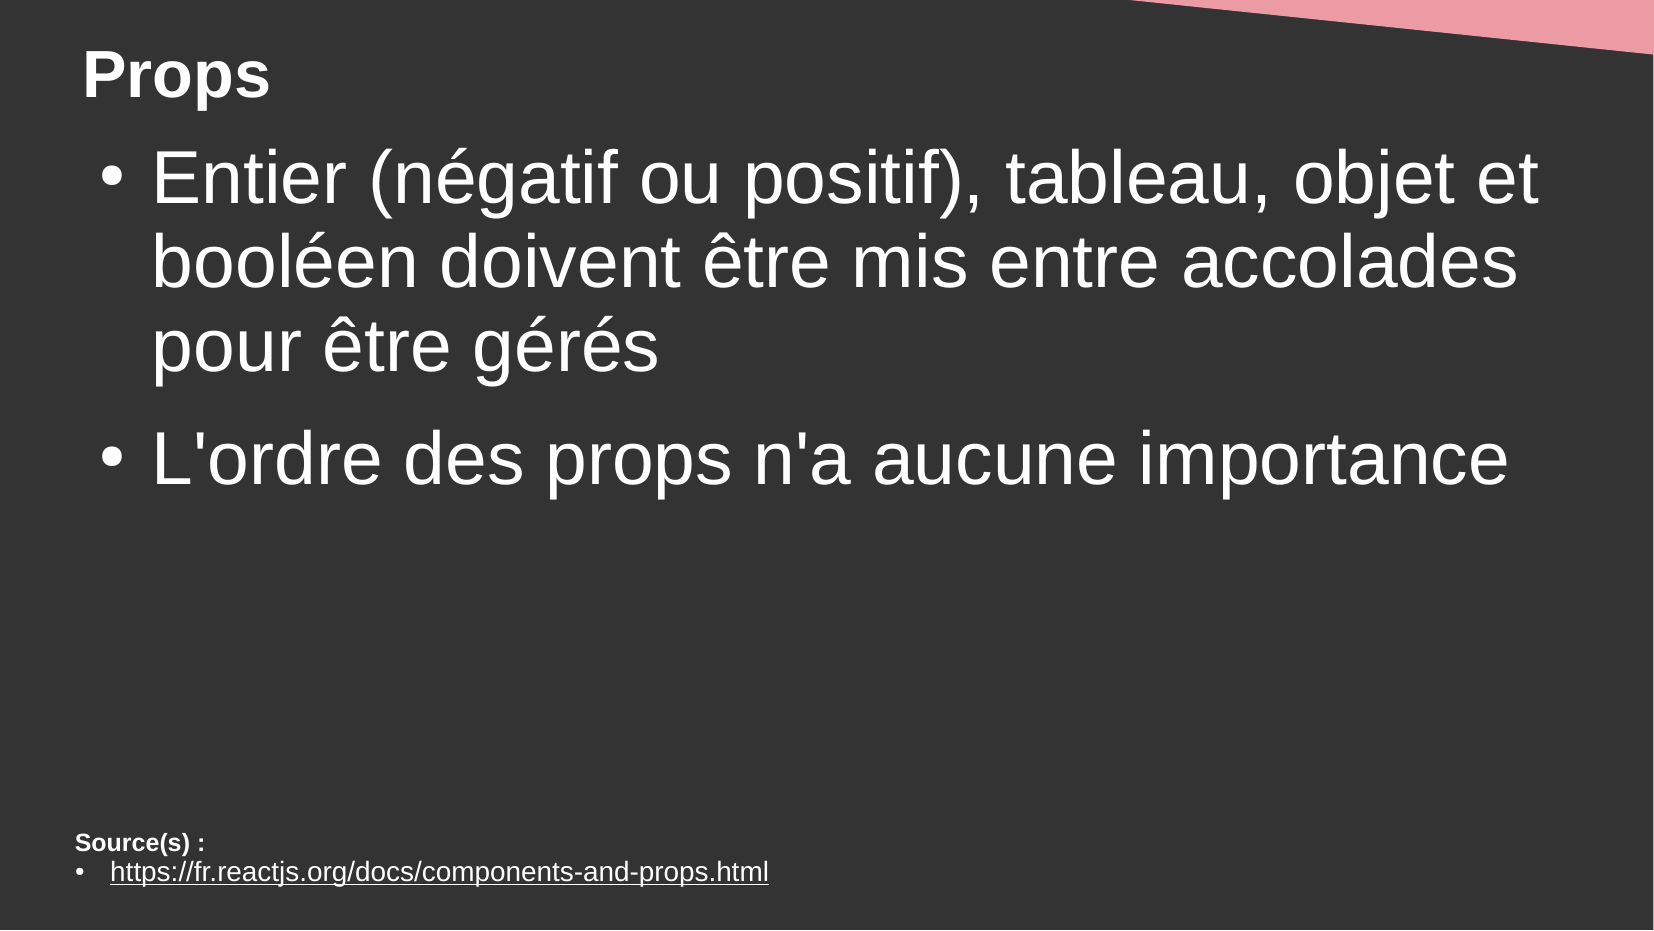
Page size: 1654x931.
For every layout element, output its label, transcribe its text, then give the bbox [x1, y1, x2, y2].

list Entier (négatif ou positif), tableau, objet et booléen doivent être mis entre accolades pour être gérés L'ordre des props n'a aucune importance [80, 135, 1619, 756]
text_box [1129, 0, 1654, 55]
text_box Source(s) : https://fr.reactjs.org/docs/components-and-props.html [59, 821, 1546, 906]
title Props [82, 37, 1571, 114]
